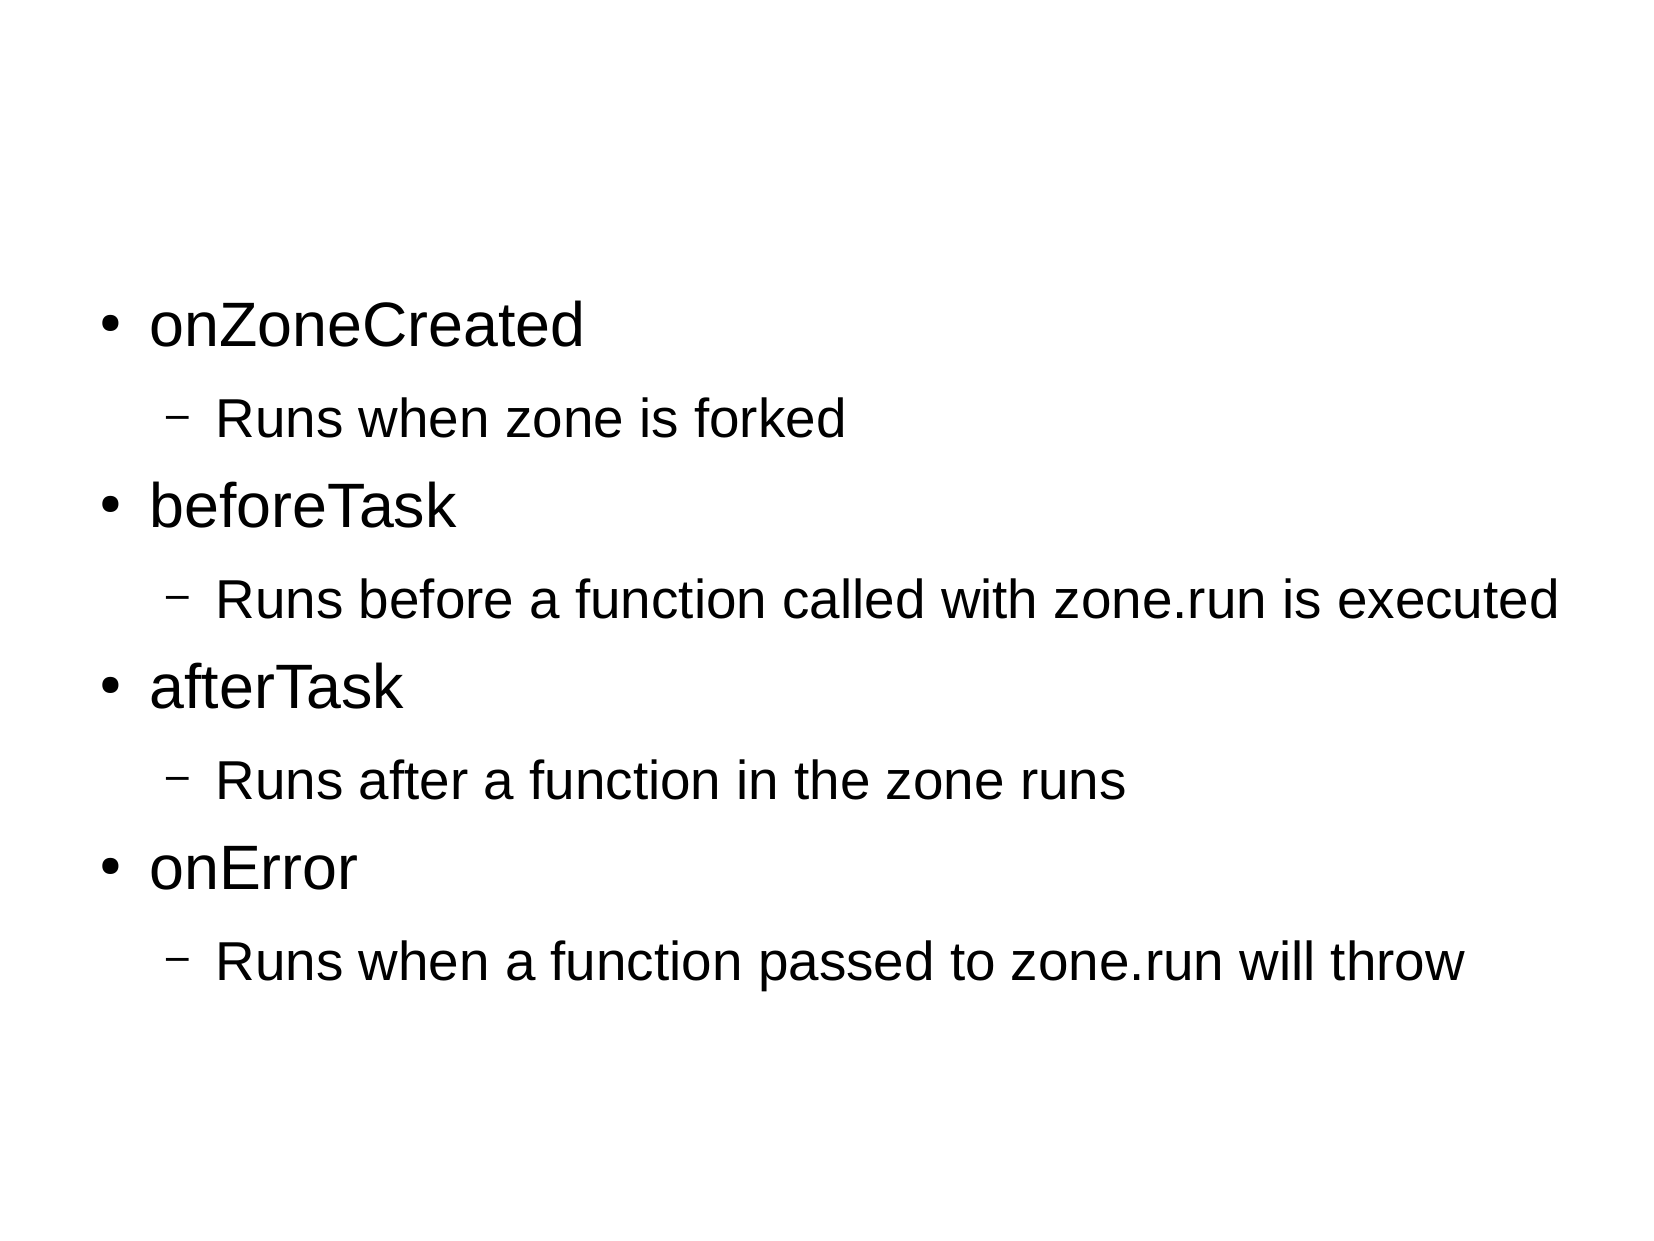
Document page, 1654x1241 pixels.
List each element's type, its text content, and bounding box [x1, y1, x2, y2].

list onZoneCreated Runs when zone is forked beforeTask Runs before a function called with zone.run is executed afterTask Runs after a function in the zone runs onError Runs when a function passed to zone.run will throw [82, 290, 1571, 1010]
